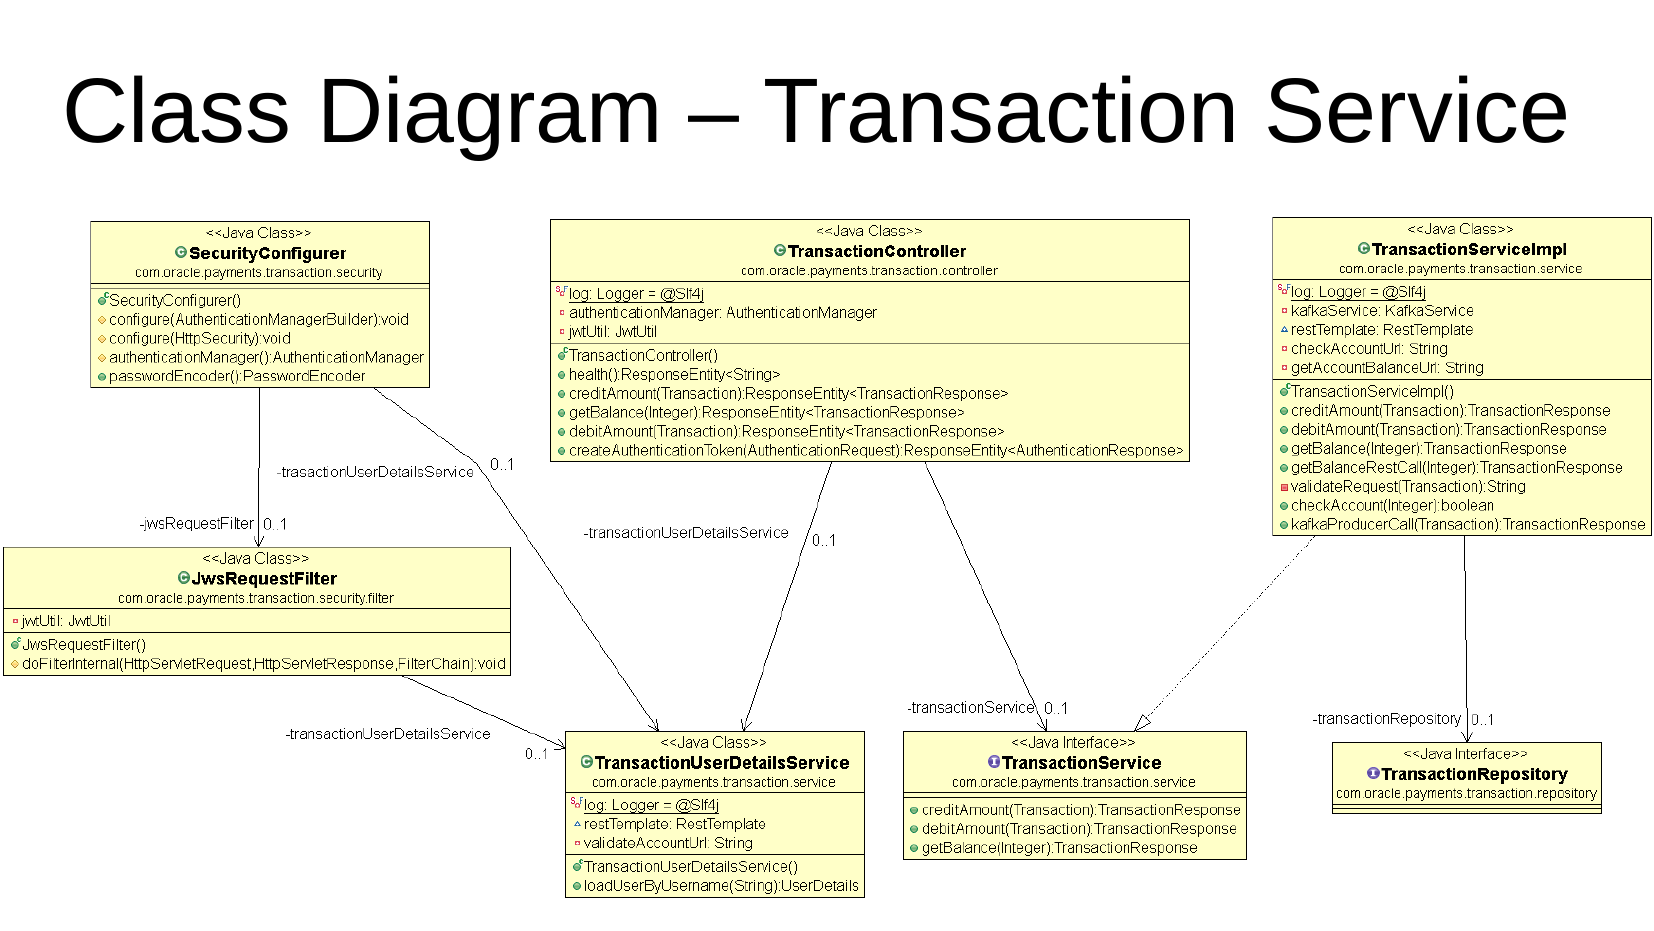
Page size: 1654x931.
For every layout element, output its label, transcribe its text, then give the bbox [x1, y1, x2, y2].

picture [0, 214, 1654, 901]
title Class Diagram – Transaction Service [30, 12, 1606, 211]
